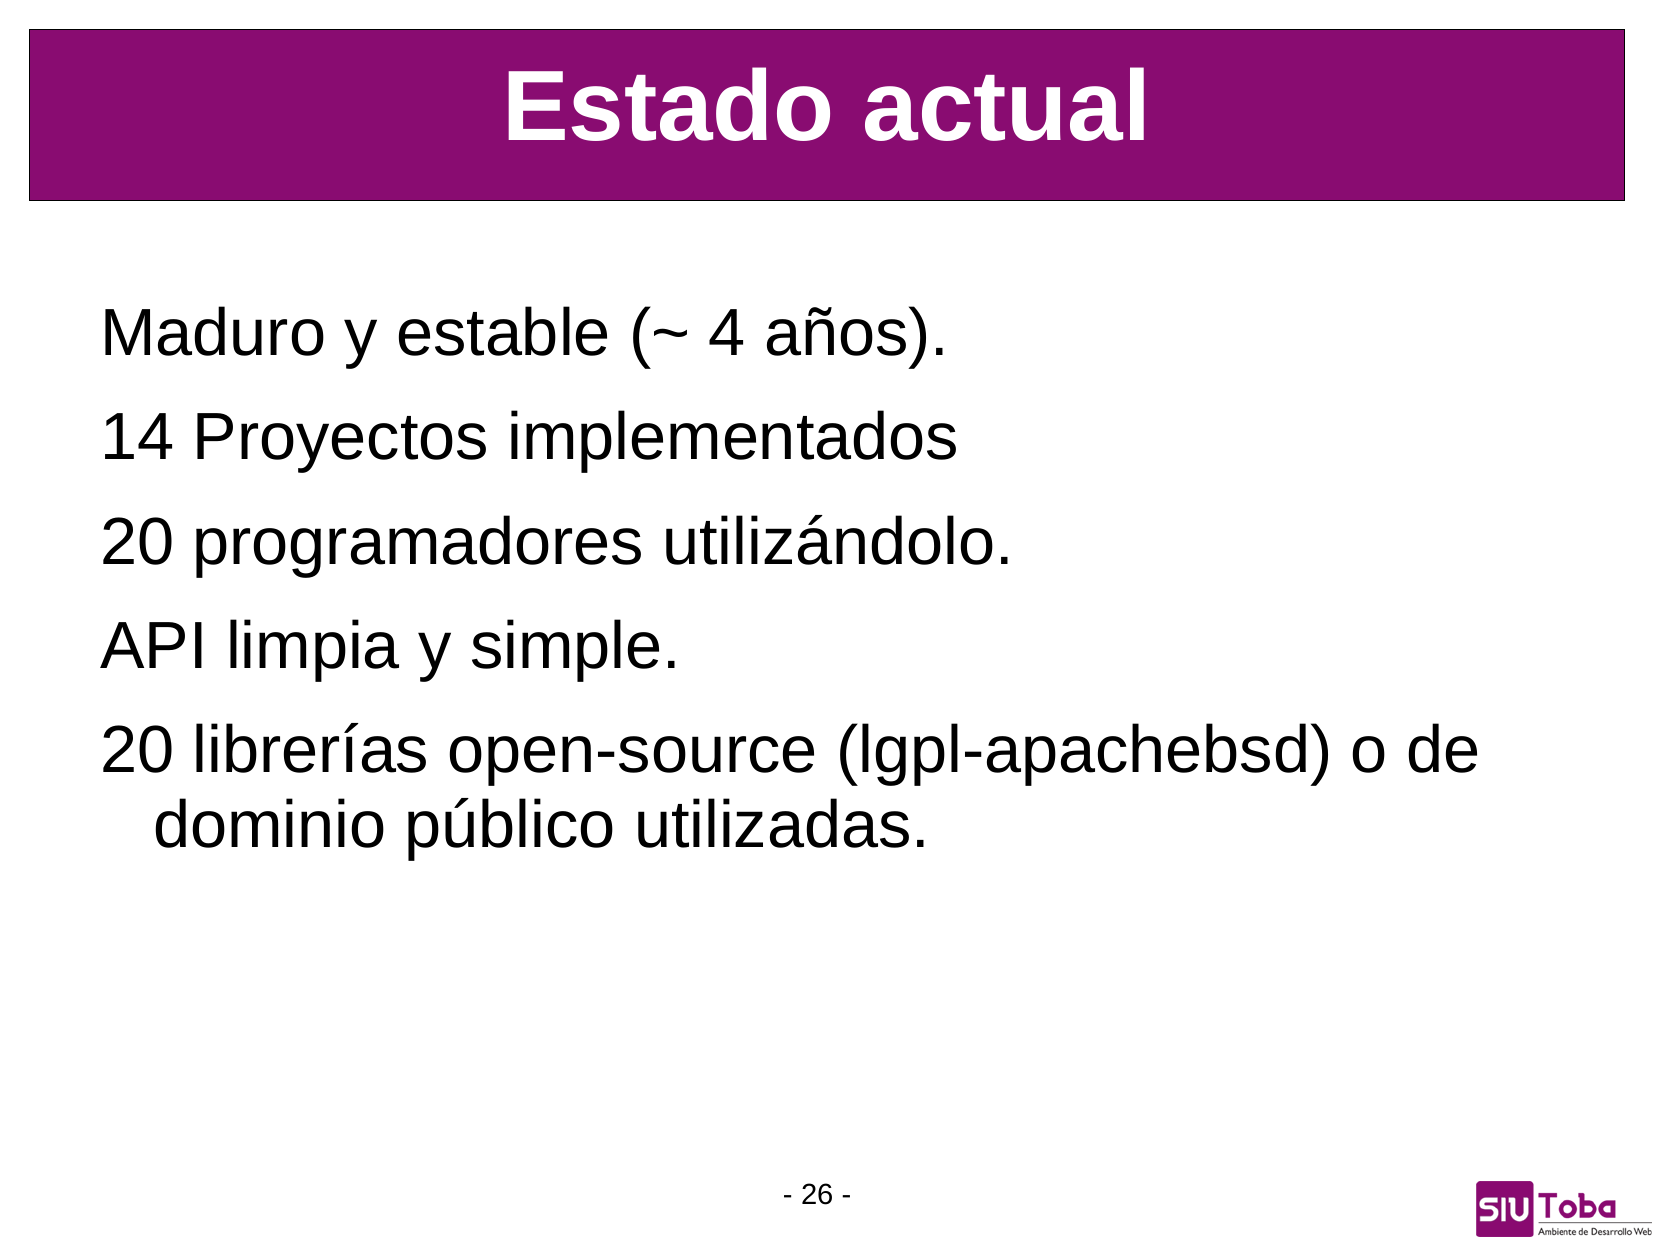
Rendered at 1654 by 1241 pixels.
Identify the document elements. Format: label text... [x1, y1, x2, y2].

title Estado actual [59, 47, 1595, 166]
picture [1476, 1181, 1652, 1237]
list Maduro y estable (~ 4 años). 14 Proyectos implementados 20 programadores utilizándolo. API limpia y simple. 20 librerías open-source (lgpl-apachebsd) o de dominio público utilizadas. [82, 295, 1565, 1109]
